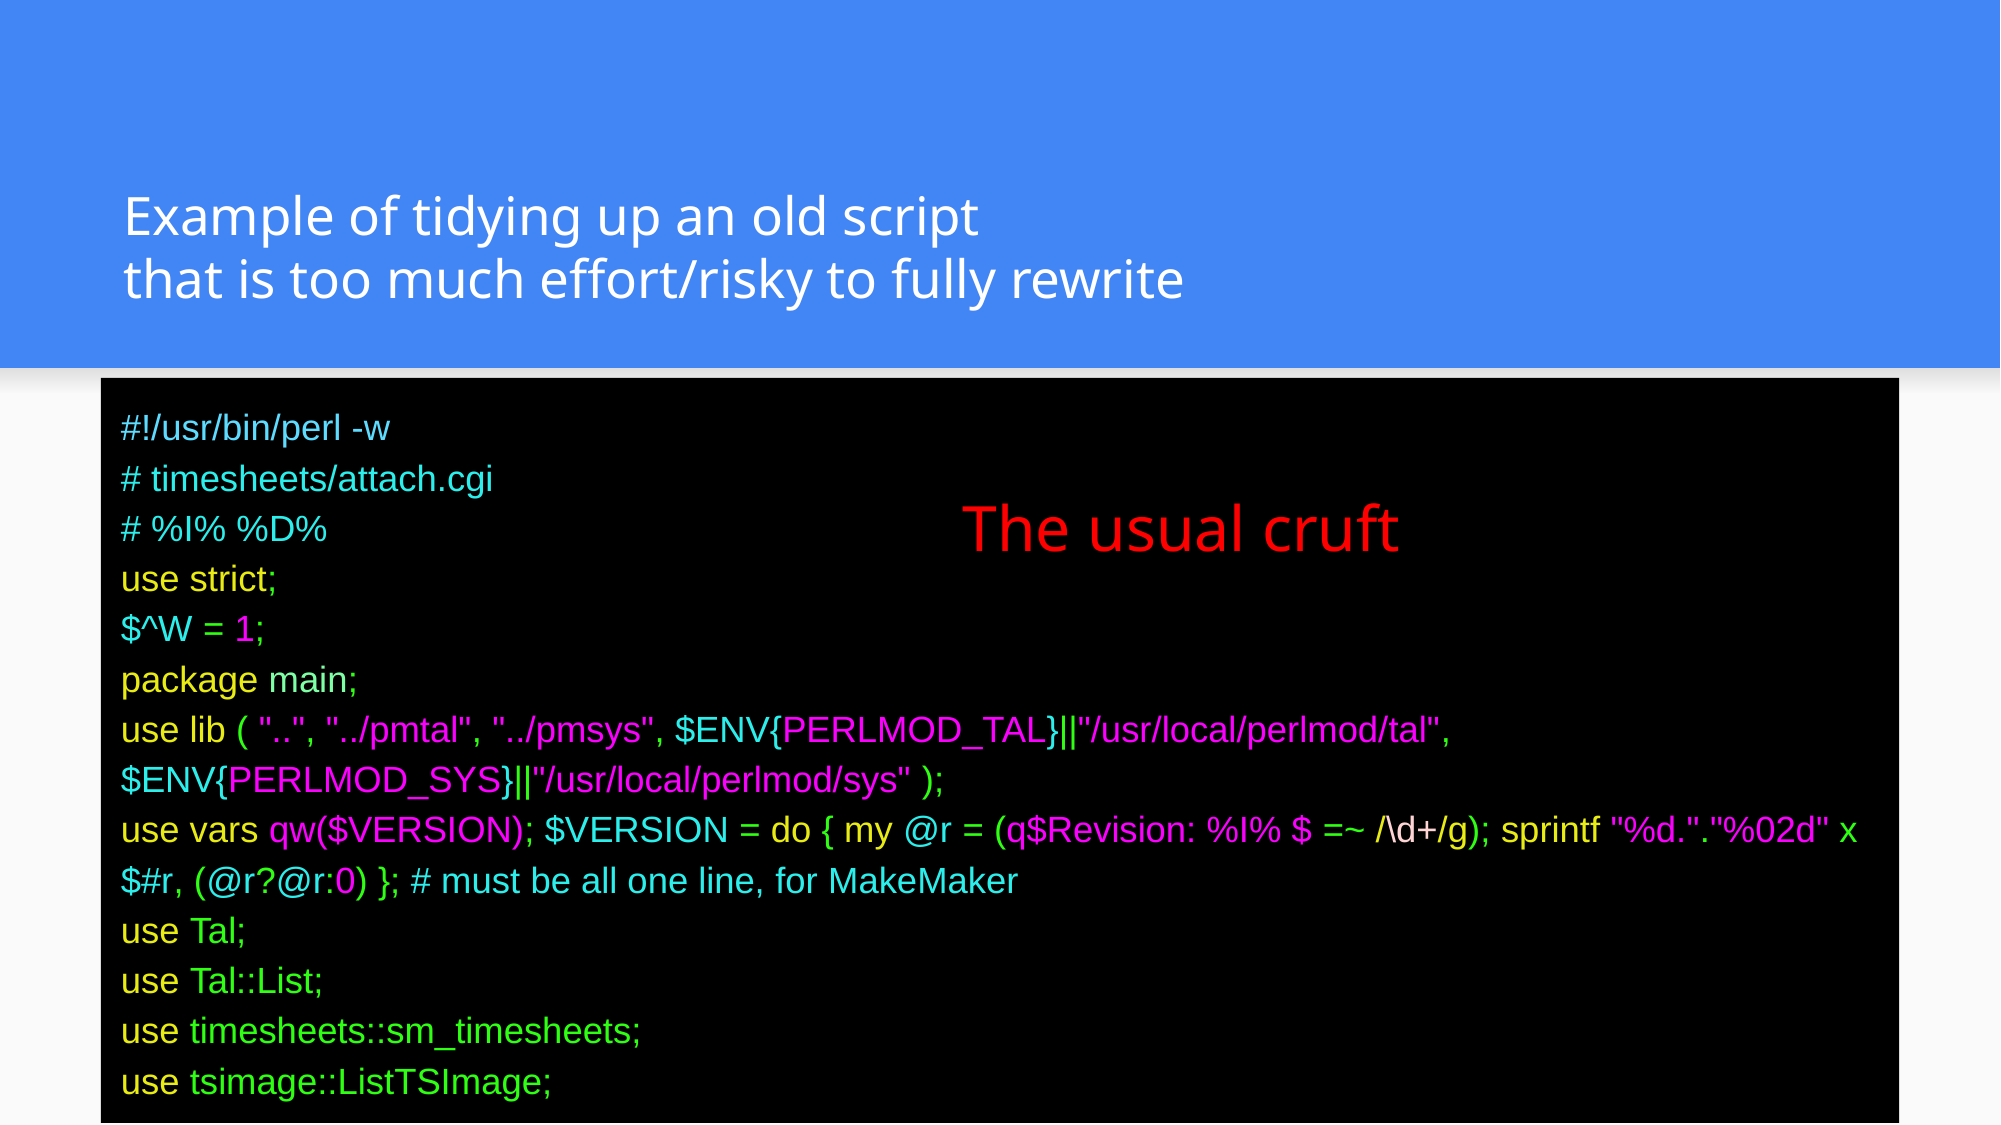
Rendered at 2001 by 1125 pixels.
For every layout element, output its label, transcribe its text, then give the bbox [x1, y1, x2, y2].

text_box The usual cruft [947, 473, 1510, 652]
title Example of tidying up an old script that is too much effort/risky to fully rewrite [103, 161, 1902, 330]
list #!/usr/bin/perl -w # timesheets/attach.cgi # %I% %D% use strict; $^W = 1; package main; use lib ( "..", "../pmtal", "../pmsys", $ENV{PERLMOD_TAL}||"/usr/local/perlmod/tal", $ENV{PERLMOD_SYS}||"/usr/local/perlmod/sys" ); use vars qw($VERSION); $VERSION = do { my @r = (q$Revision: %I% $ =~ /\d+/g); sprintf "%d."."%02d" x $#r, (@r?@r:0) }; # must be all one line, for MakeMaker use Tal; use Tal::List; use timesheets::sm_timesheets; use tsimage::ListTSImage; [100, 377, 1900, 1123]
